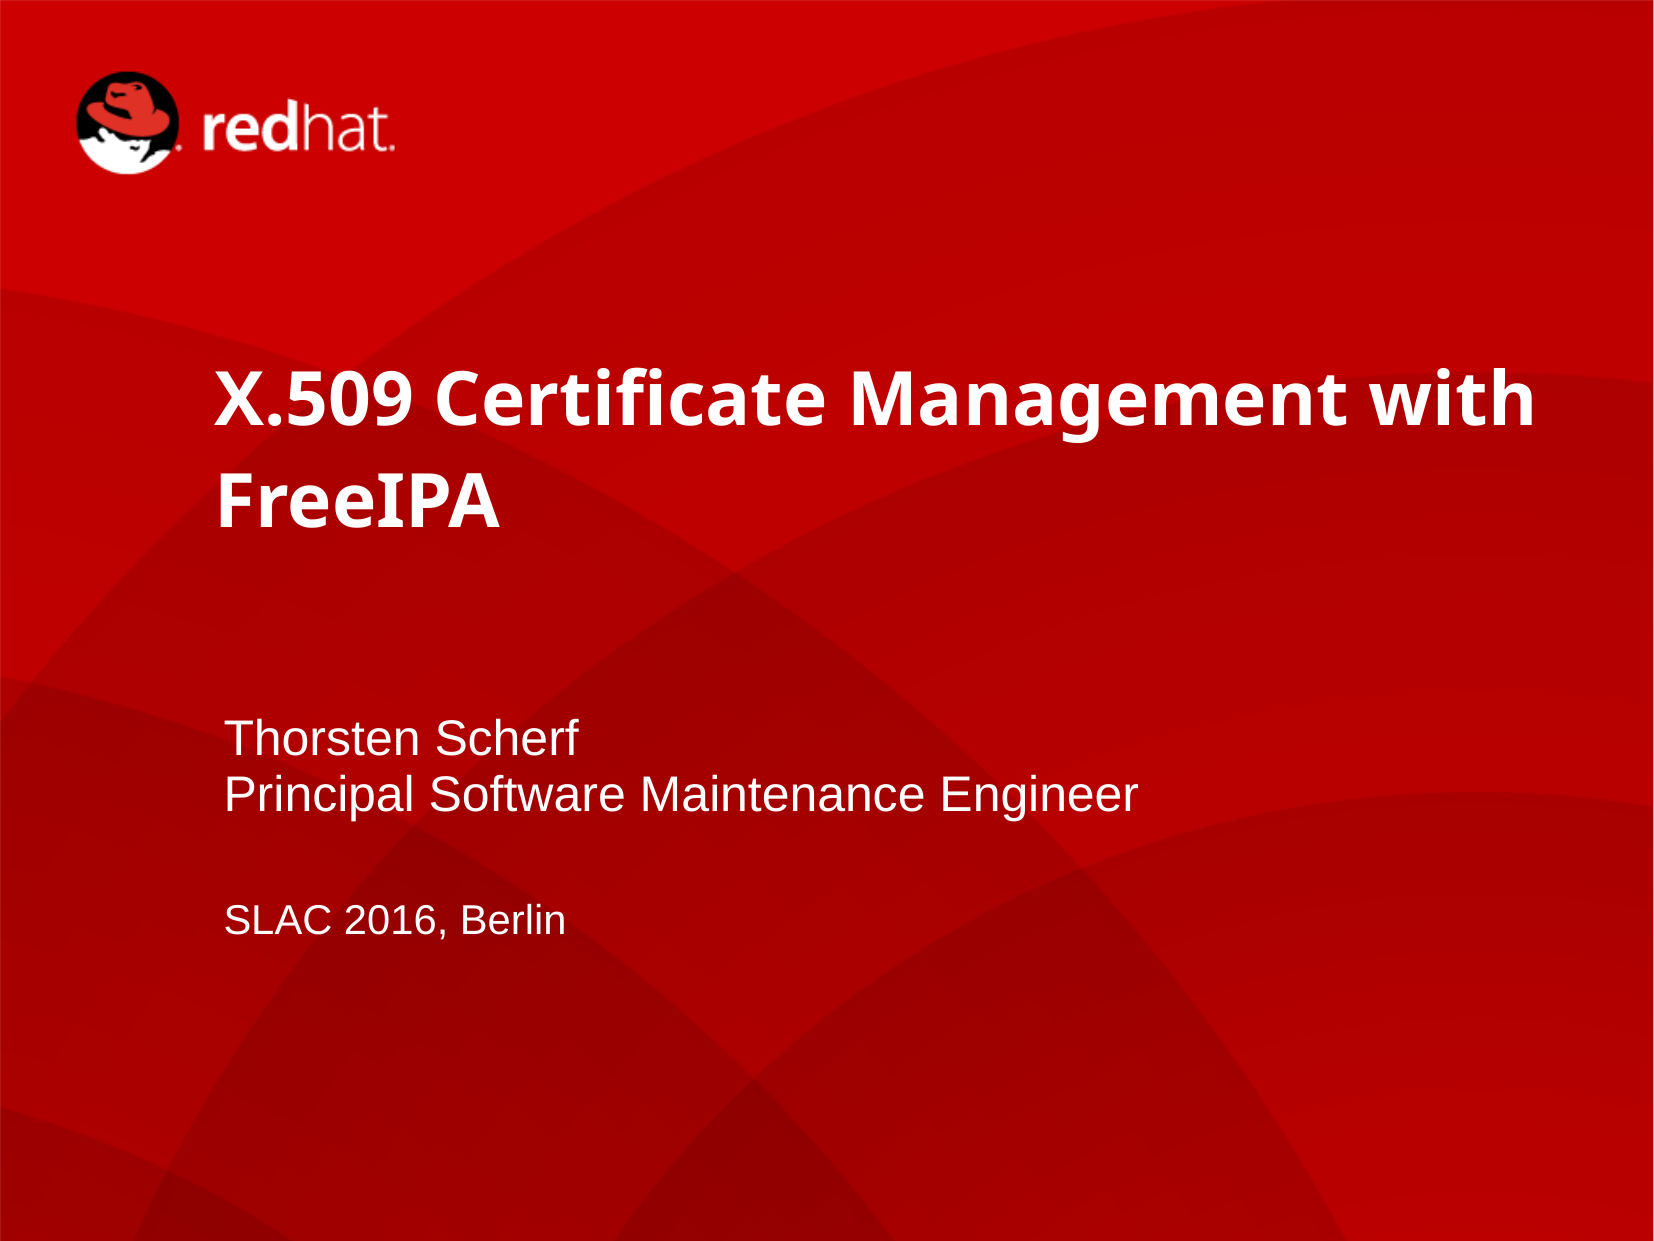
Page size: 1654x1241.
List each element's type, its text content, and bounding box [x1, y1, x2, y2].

picture [0, 0, 1654, 1241]
text_box Thorsten Scherf Principal Software Maintenance Engineer SLAC 2016, Berlin [208, 675, 1276, 938]
text_box X.509 Certificate Management with FreeIPA [199, 337, 1613, 527]
